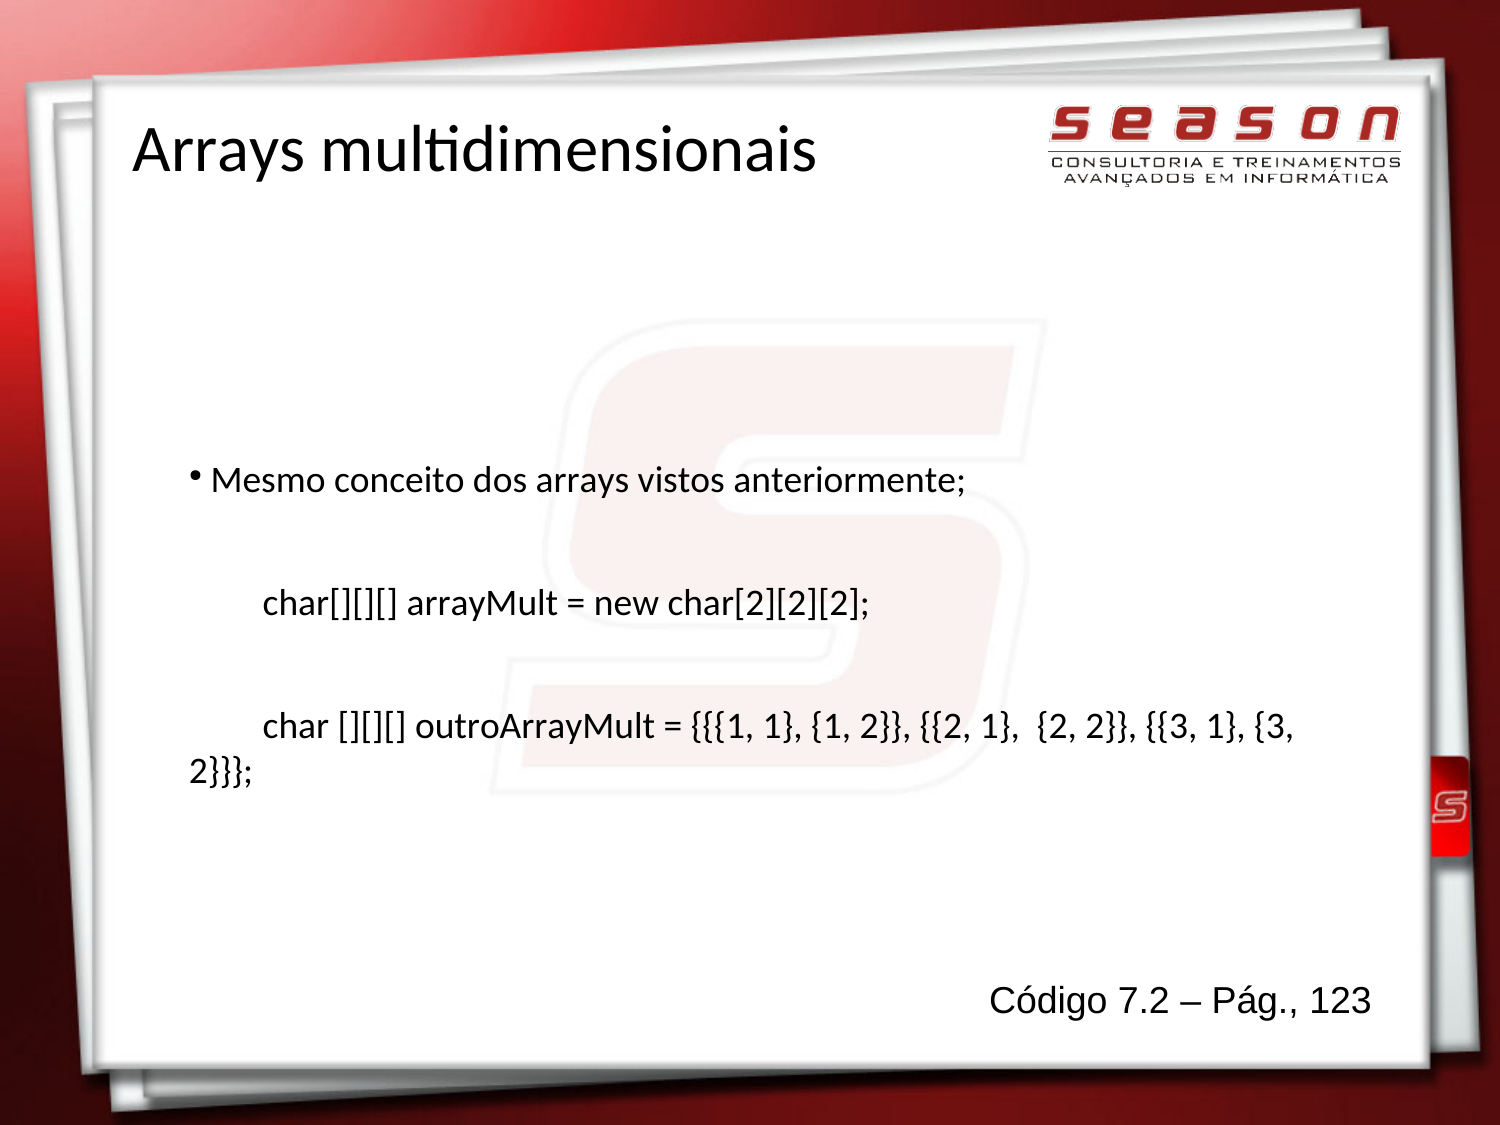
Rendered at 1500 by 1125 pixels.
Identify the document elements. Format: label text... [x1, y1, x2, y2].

title Arrays multidimensionais [118, 33, 1394, 257]
picture [0, 0, 1500, 1125]
text_box Código 7.2 – Pág., 123 [974, 968, 1387, 1029]
text_box Mesmo conceito dos arrays vistos anteriormente; char[][][] arrayMult = new char[2][2][2]; char [][][] outroArrayMult = {{{1, 1}, {1, 2}}, {{2, 1}, {2, 2}}, {{3, 1}, {3, 2}}}; [188, 274, 1323, 972]
